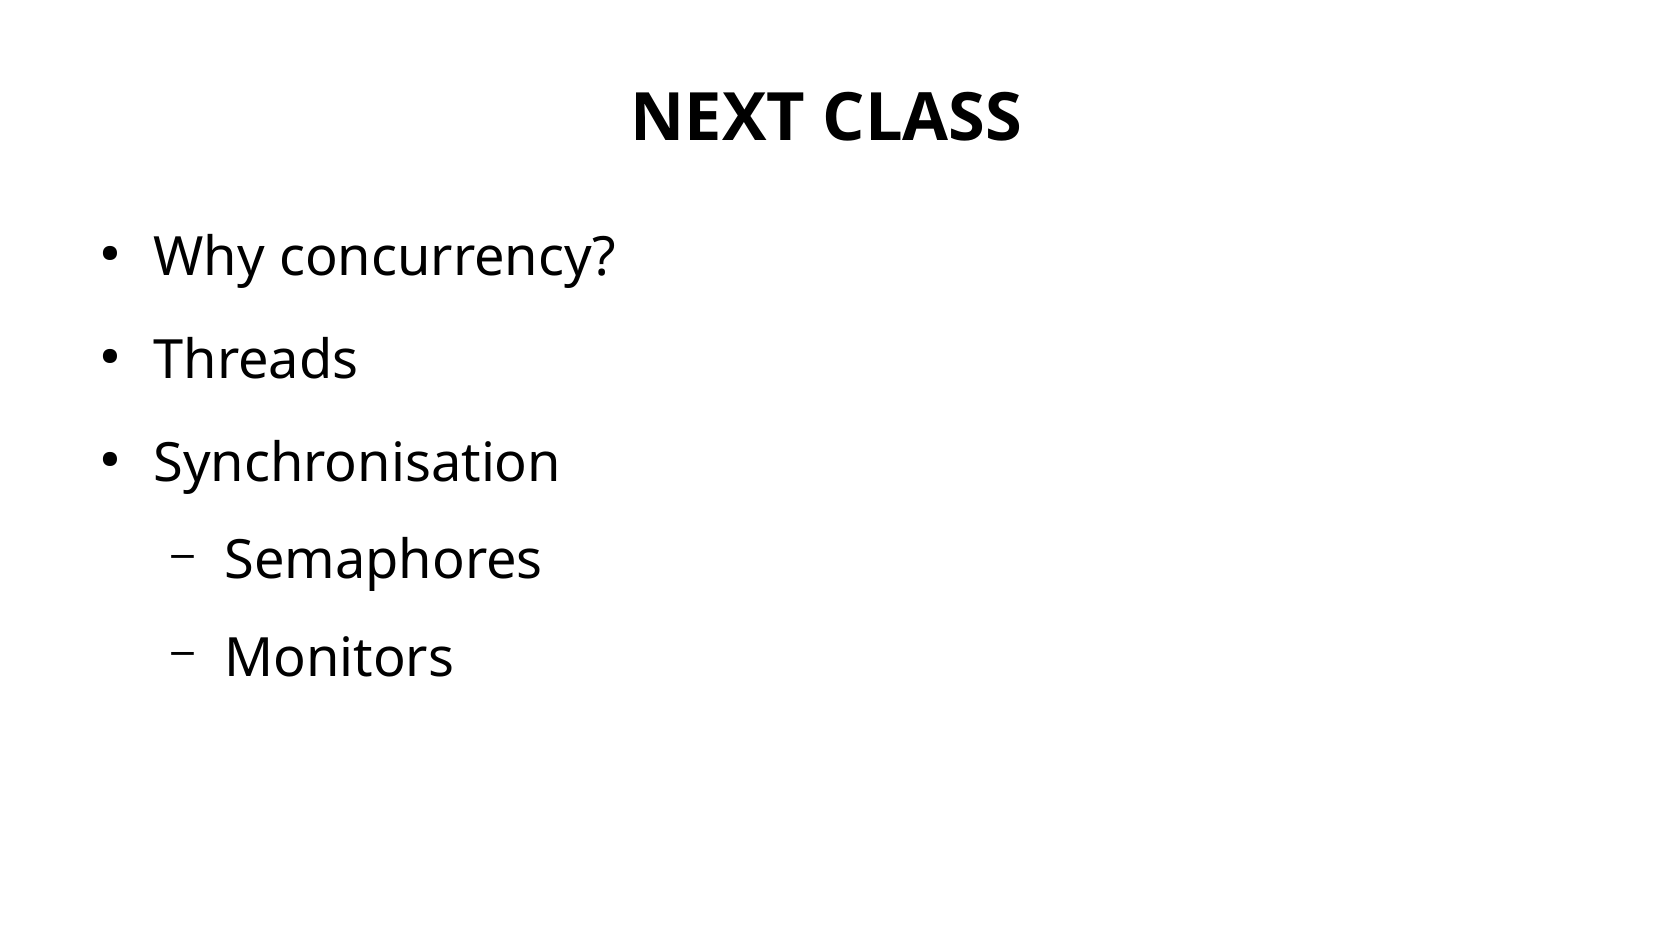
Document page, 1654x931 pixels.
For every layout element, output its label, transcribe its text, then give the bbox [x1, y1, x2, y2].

title NEXT CLASS [82, 36, 1571, 193]
list Why concurrency? Threads Synchronisation Semaphores Monitors [82, 217, 1571, 757]
